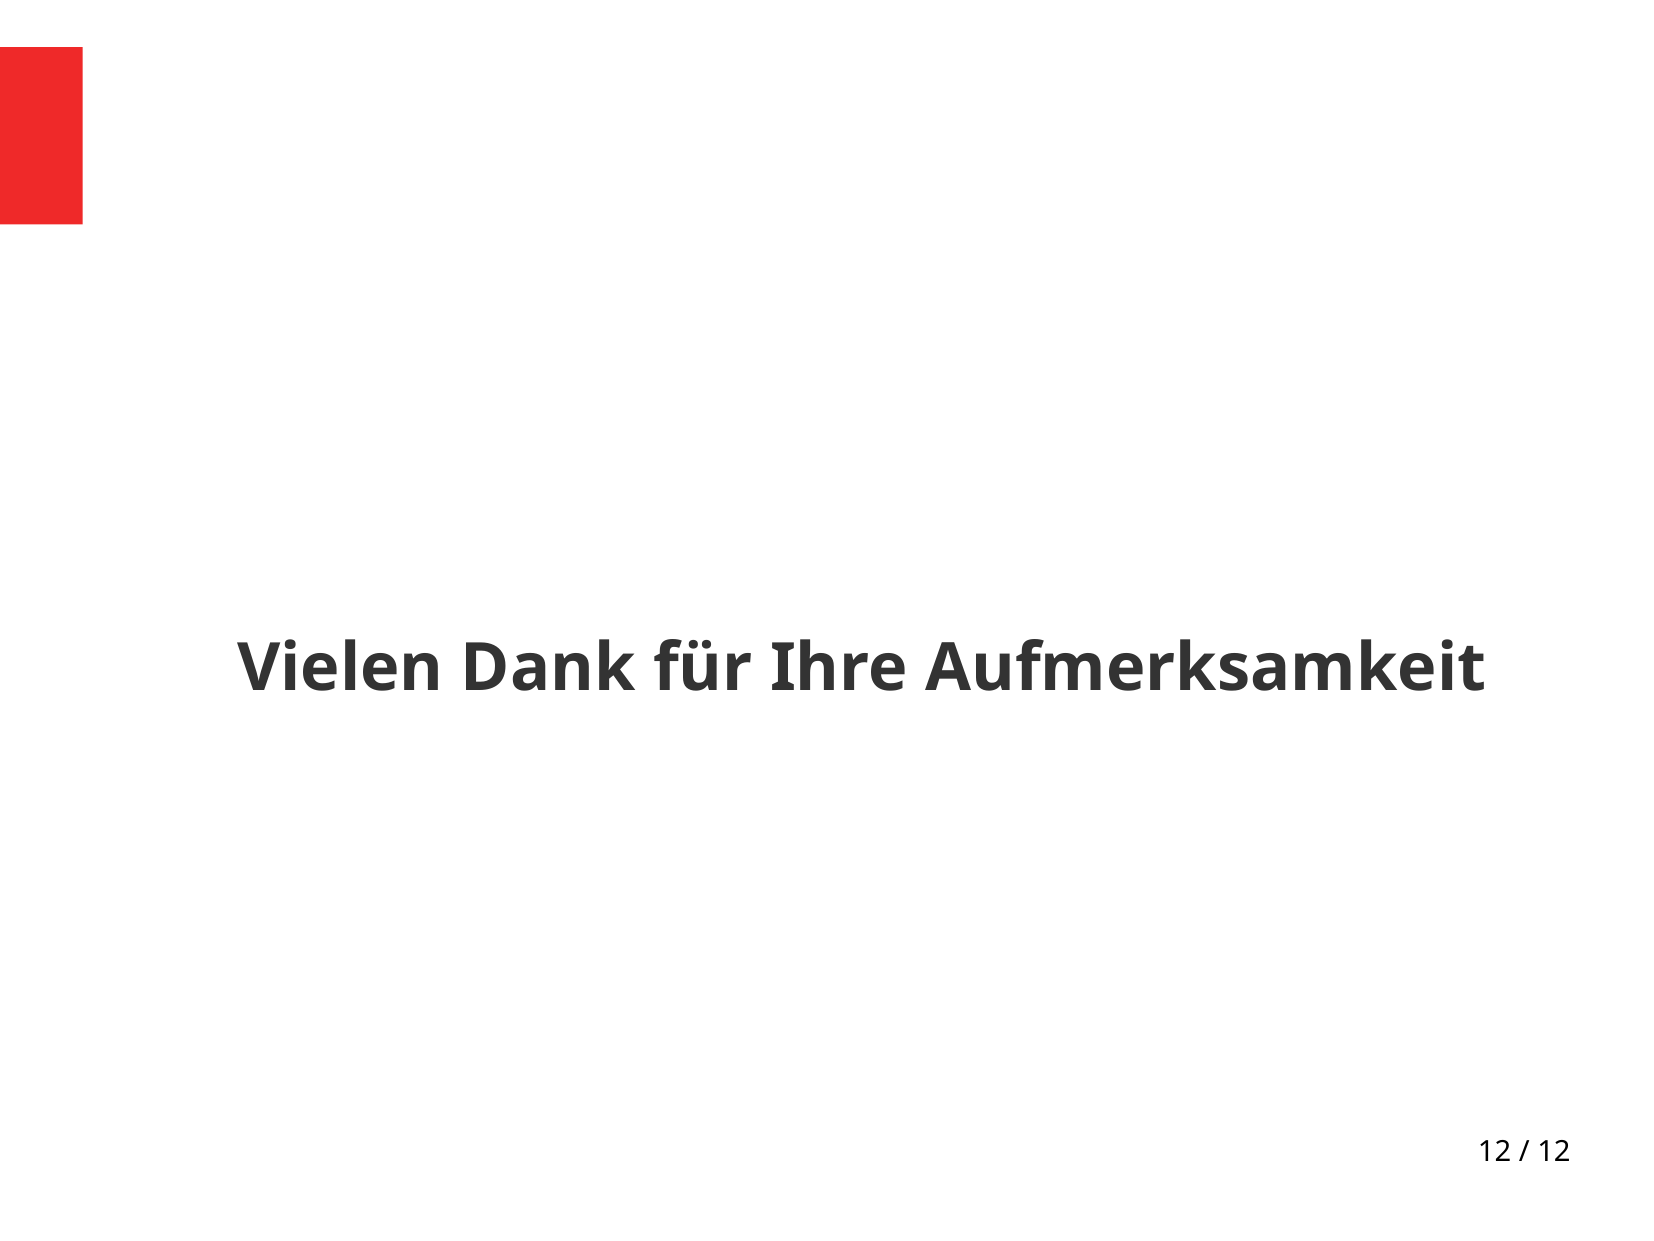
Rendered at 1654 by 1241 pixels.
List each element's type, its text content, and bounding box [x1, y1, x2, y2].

list Vielen Dank für Ihre Aufmerksamkeit [118, 354, 1536, 1074]
